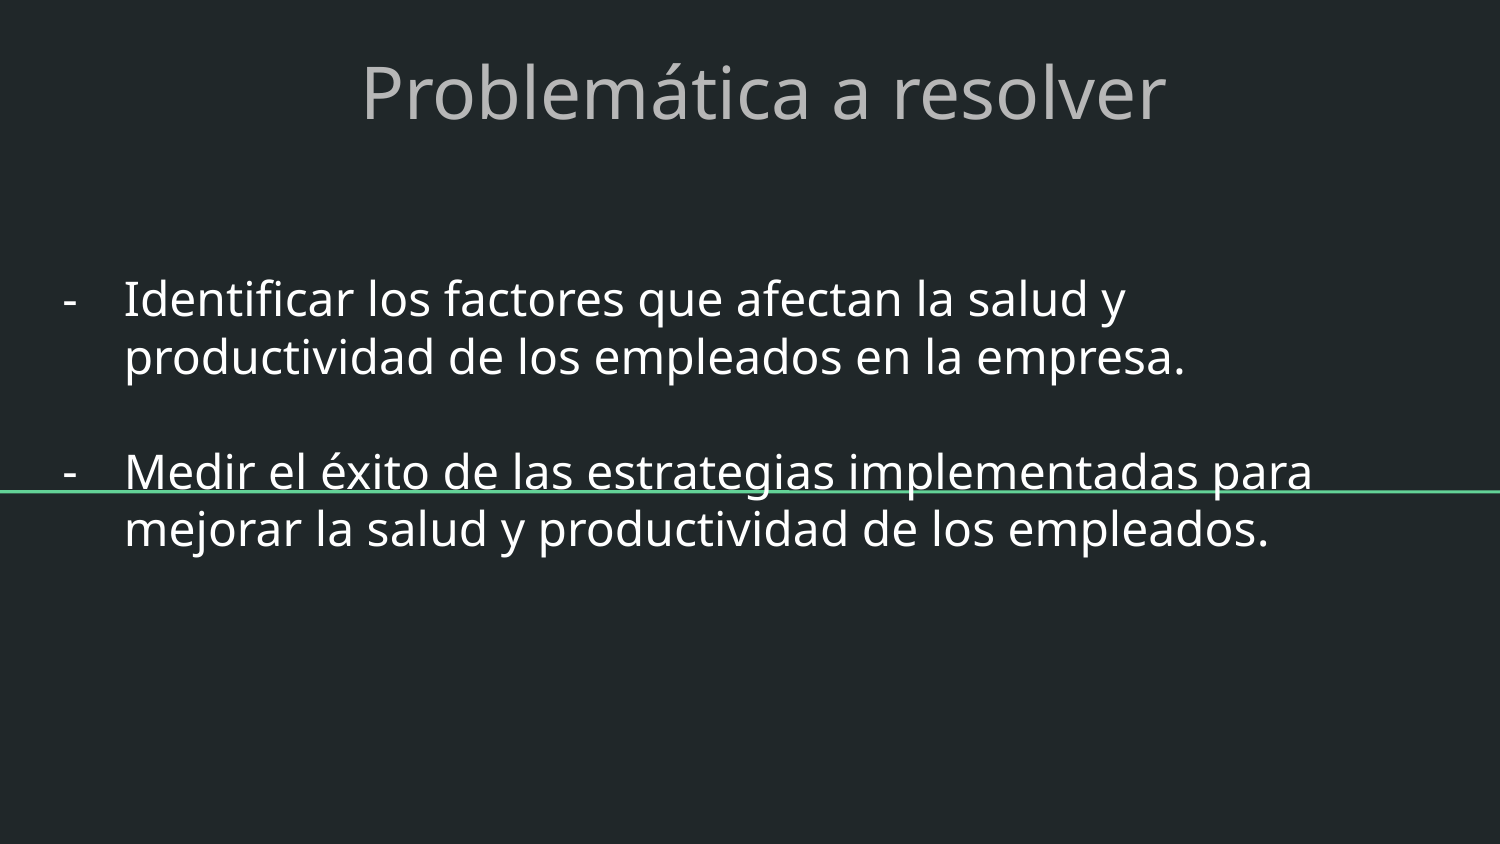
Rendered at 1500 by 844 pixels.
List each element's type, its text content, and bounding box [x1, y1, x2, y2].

title Problemática a resolver [97, 26, 1431, 156]
text_box Identificar los factores que afectan la salud y productividad de los empleados en la empresa. Medir el éxito de las estrategias implementadas para mejorar la salud y productividad de los empleados. [33, 253, 1467, 572]
